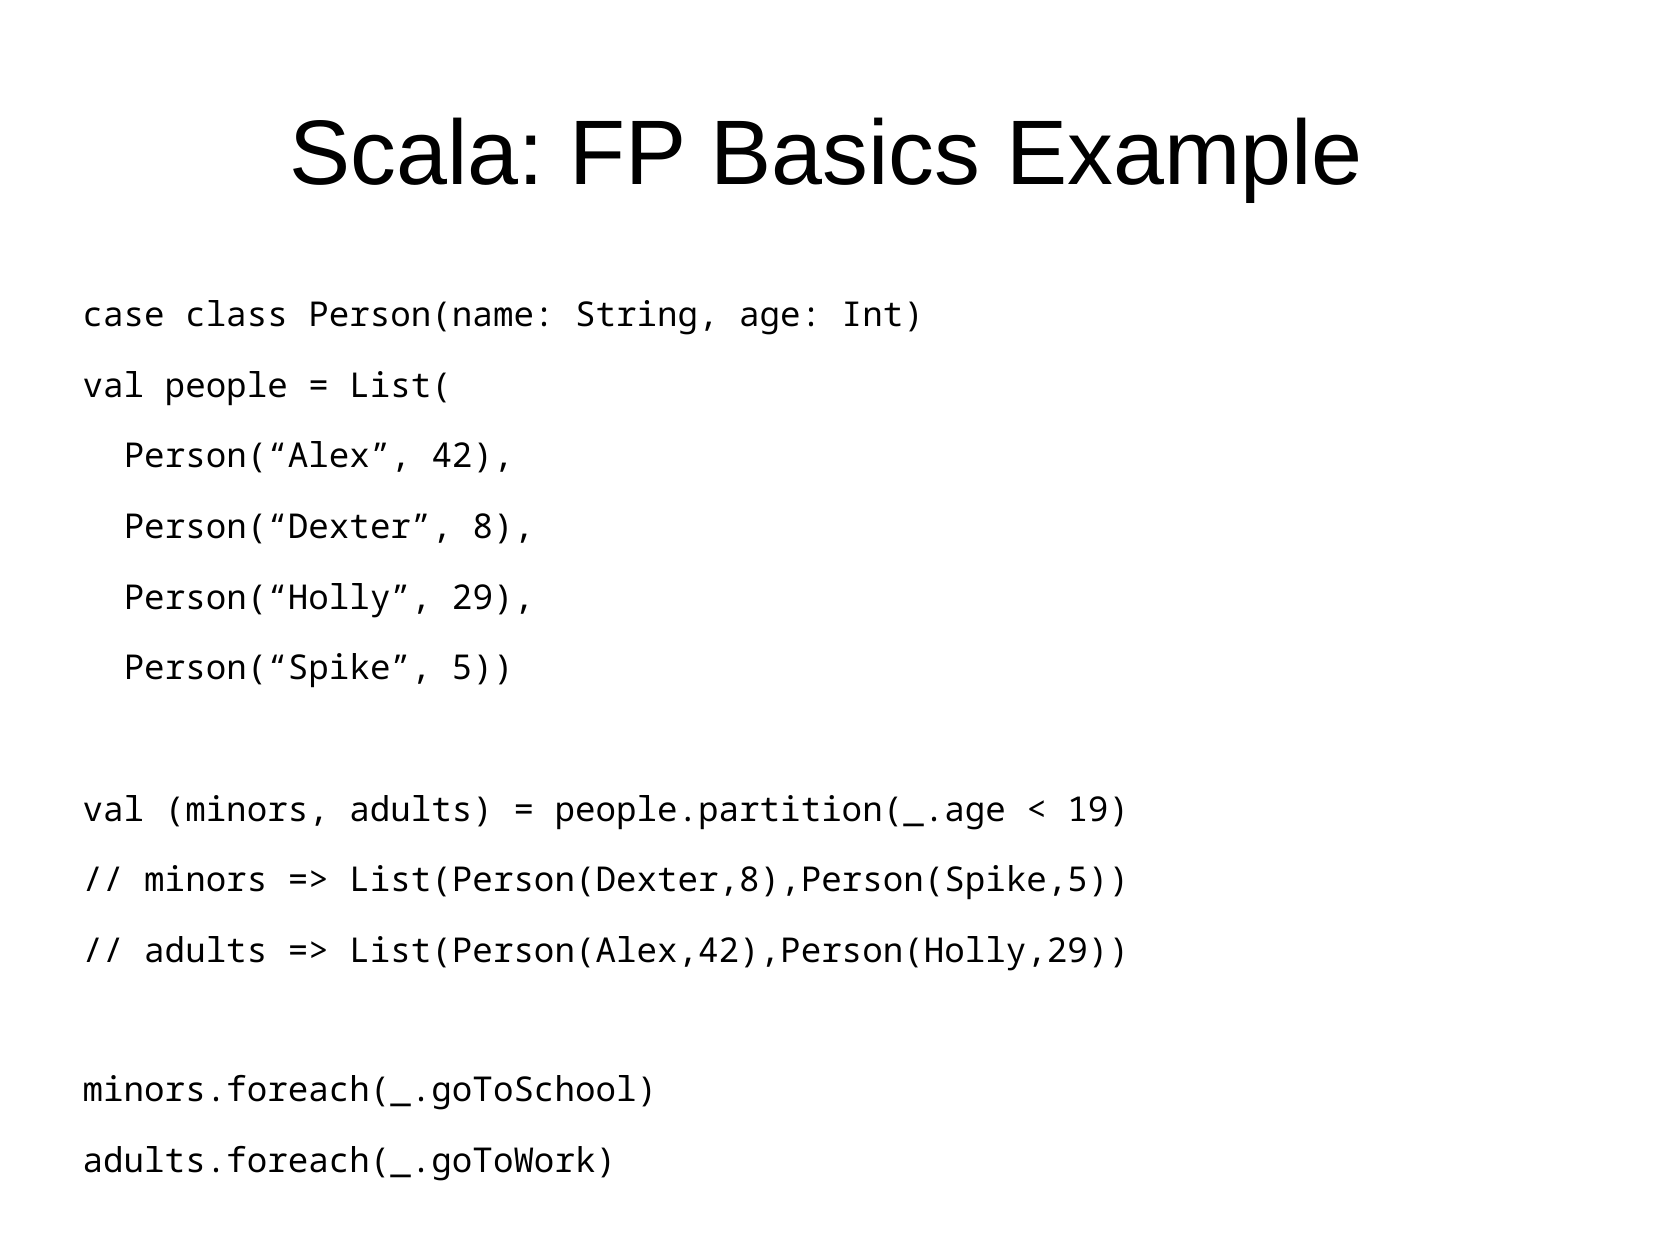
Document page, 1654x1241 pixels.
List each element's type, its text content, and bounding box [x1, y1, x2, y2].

list case class Person(name: String, age: Int) val people = List( Person(“Alex”, 42), Person(“Dexter”, 8), Person(“Holly”, 29), Person(“Spike”, 5)) val (minors, adults) = people.partition(_.age < 19) // minors => List(Person(Dexter,8),Person(Spike,5)) // adults => List(Person(Alex,42),Person(Holly,29)) minors.foreach(_.goToSchool) adults.foreach(_.goToWork) [82, 290, 1571, 1186]
title Scala: FP Basics Example [82, 49, 1571, 257]
